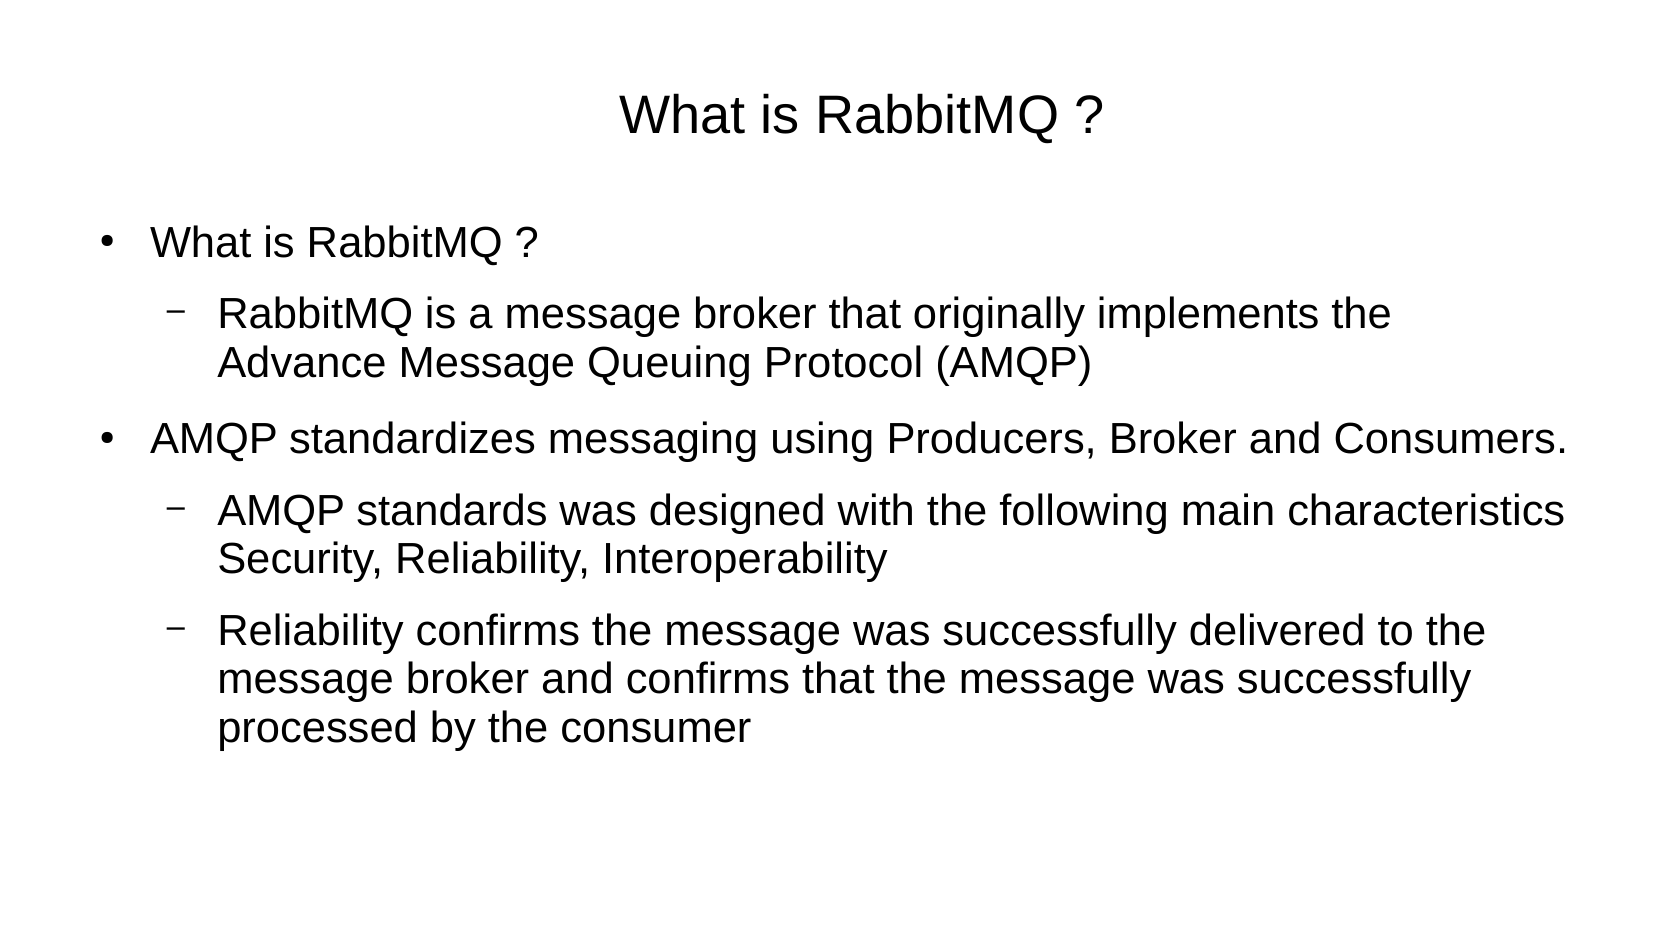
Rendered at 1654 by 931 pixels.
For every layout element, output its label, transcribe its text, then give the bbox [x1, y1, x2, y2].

title What is RabbitMQ ? [82, 37, 1571, 193]
list What is RabbitMQ ? RabbitMQ is a message broker that originally implements the Advance Message Queuing Protocol (AMQP) AMQP standardizes messaging using Producers, Broker and Consumers. AMQP standards was designed with the following main characteristics Security, Reliability, Interoperability Reliability confirms the message was successfully delivered to the message broker and confirms that the message was successfully processed by the consumer [82, 217, 1571, 758]
